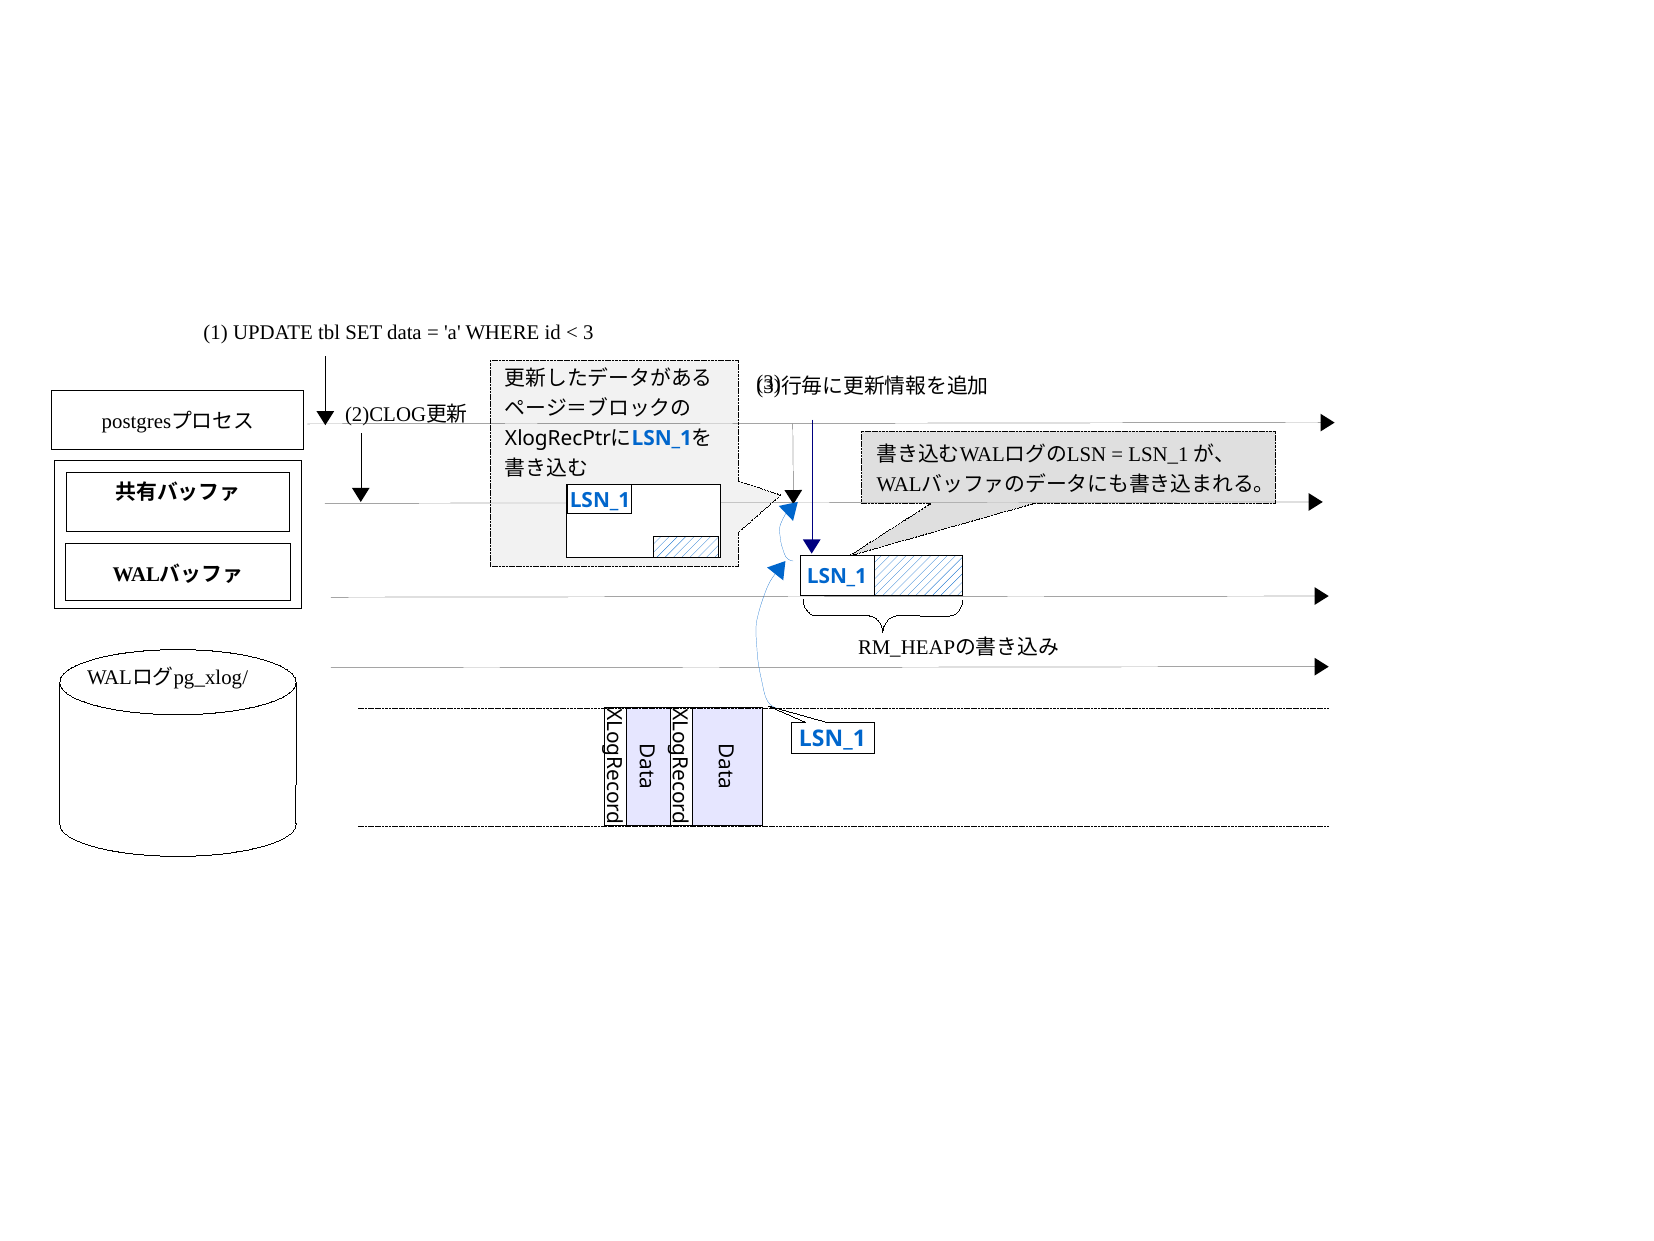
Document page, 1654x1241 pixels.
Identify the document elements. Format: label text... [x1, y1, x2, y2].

text_box LSN_1 [567, 484, 632, 514]
text_box [874, 555, 963, 596]
text_box postgresプロセス [51, 390, 304, 450]
text_box RM_HEAPの書き込み [843, 623, 1276, 678]
text_box (2)CLOG更新 [330, 390, 502, 434]
text_box 共有バッファ [66, 472, 290, 532]
text_box LSN_1 [800, 555, 874, 596]
text_box 更新したデータがある ページ＝ブロックの XlogRecPtrにLSN_1を 書き込む [490, 360, 739, 423]
text_box Data [692, 707, 763, 826]
text_box (1) UPDATE tbl SET data = 'a' WHERE id < 3 [188, 313, 680, 352]
text_box Data [626, 707, 670, 826]
text_box WALバッファ [65, 543, 291, 601]
text_box 書き込むWALログのLSN = LSN_1 が、 WALバッファのデータにも書き込まれる。 [850, 431, 1276, 555]
text_box XLogRecord [670, 707, 692, 826]
text_box XLogRecord [604, 707, 626, 826]
text_box LSN_1 [768, 706, 875, 754]
text_box (3)行毎に更新情報を追加 [741, 361, 1111, 418]
text_box 更新したデータがある ページ＝ブロックの XlogRecPtrにLSN_1を 書き込む [490, 424, 781, 567]
text_box [566, 484, 721, 558]
text_box WALログpg_xlog/ [72, 653, 284, 733]
